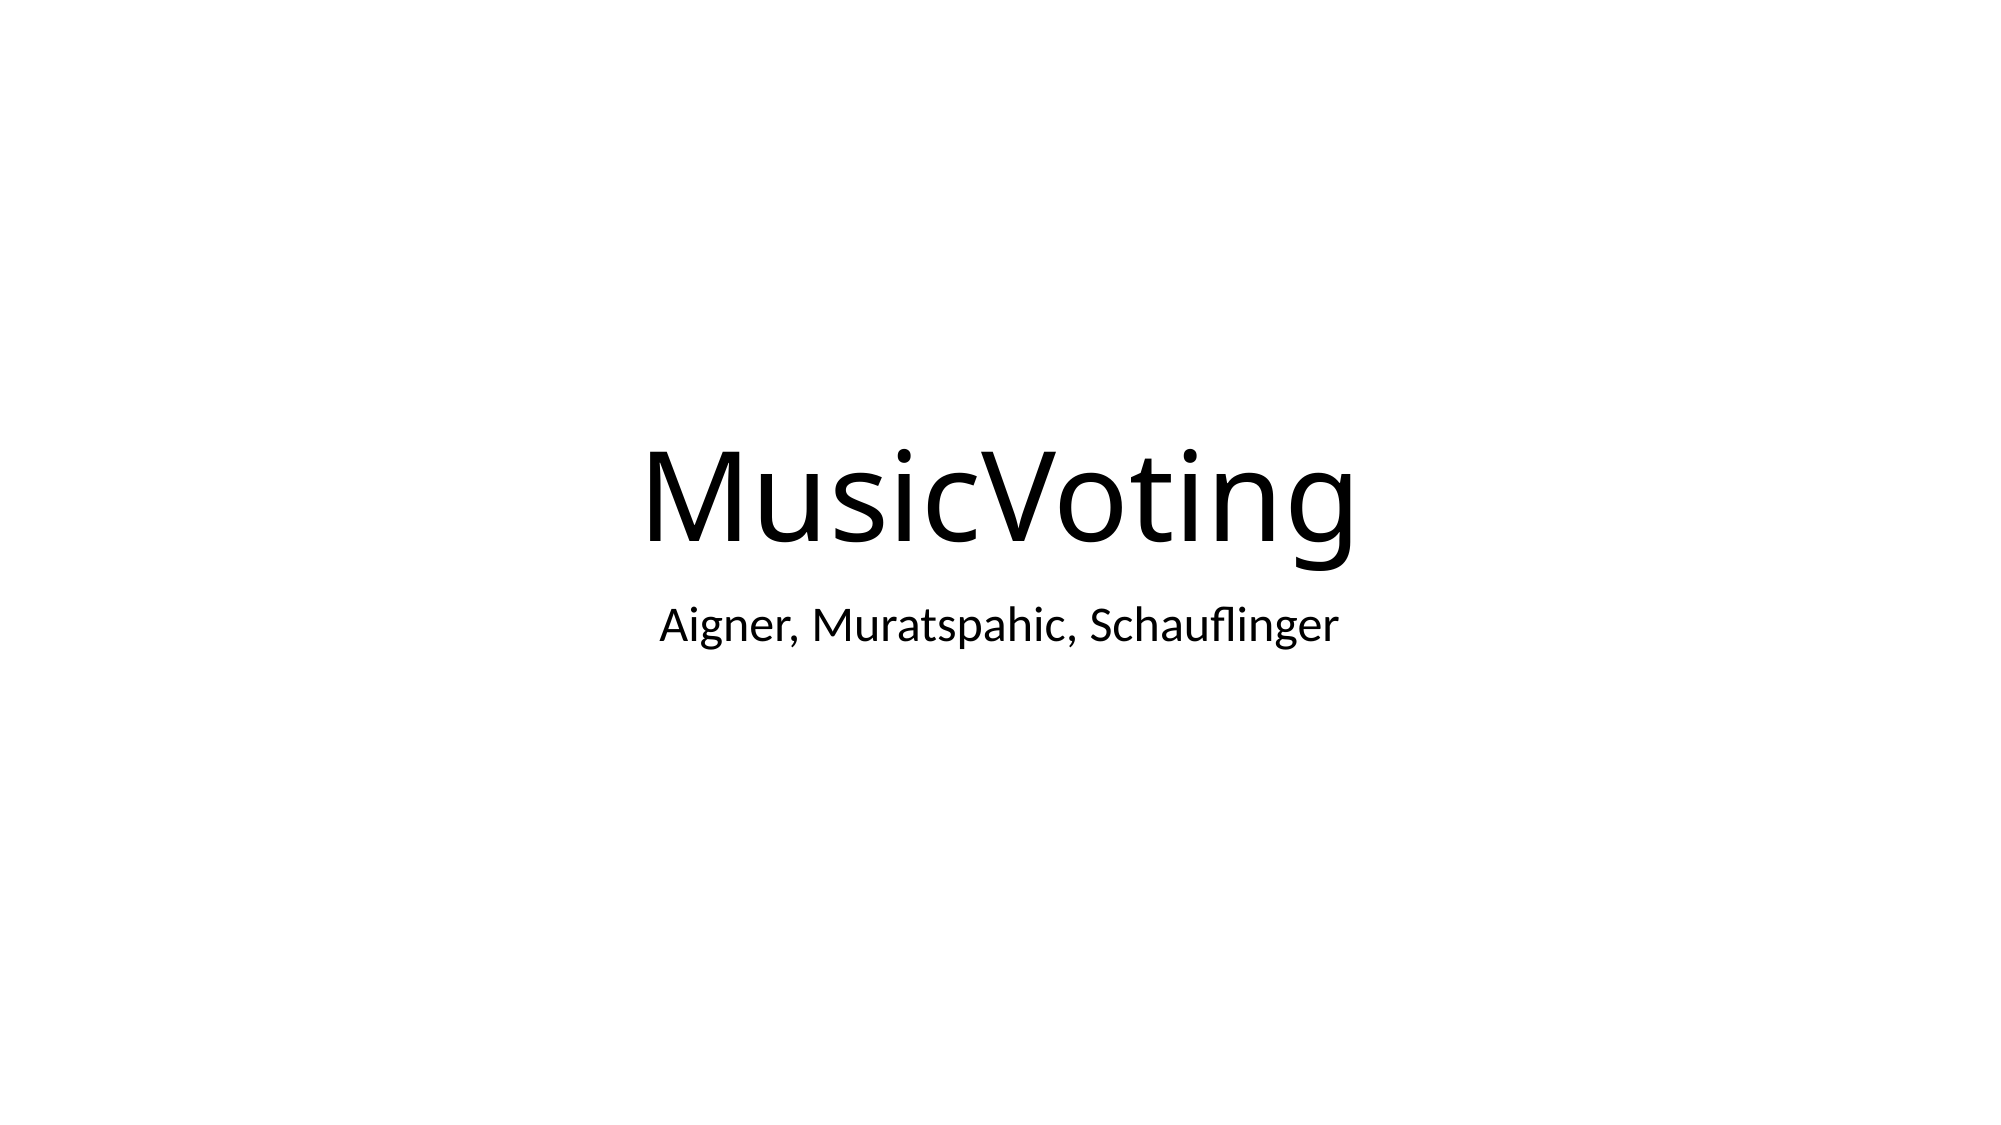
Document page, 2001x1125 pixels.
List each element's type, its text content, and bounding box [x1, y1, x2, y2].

subtitle Aigner, Muratspahic, Schauflinger [249, 590, 1750, 863]
title MusicVoting [249, 184, 1750, 576]
